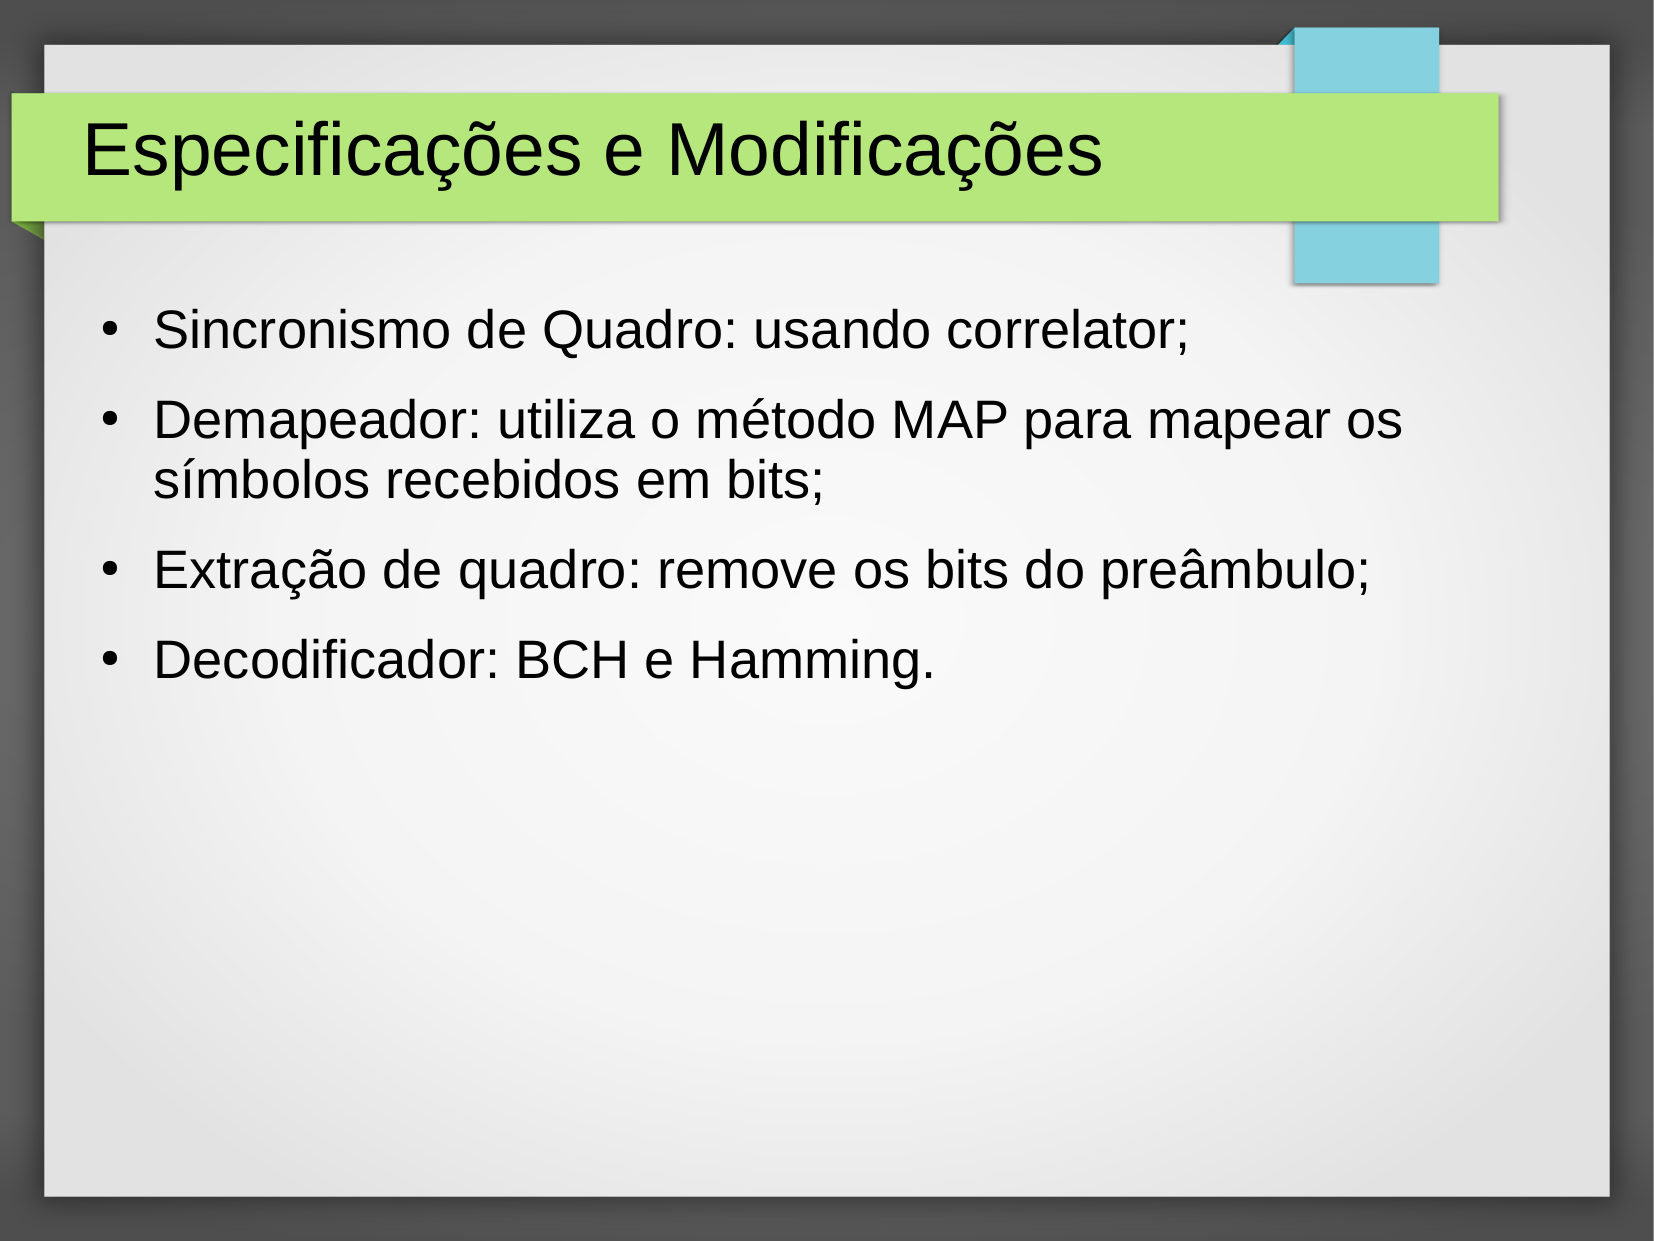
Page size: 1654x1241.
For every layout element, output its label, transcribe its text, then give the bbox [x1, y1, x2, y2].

picture [0, 0, 1654, 1241]
list Sincronismo de Quadro: usando correlator; Demapeador: utiliza o método MAP para mapear os símbolos recebidos em bits; Extração de quadro: remove os bits do preâmbulo; Decodificador: BCH e Hamming. [82, 299, 1571, 1019]
title Especificações e Modificações [82, 47, 1235, 252]
